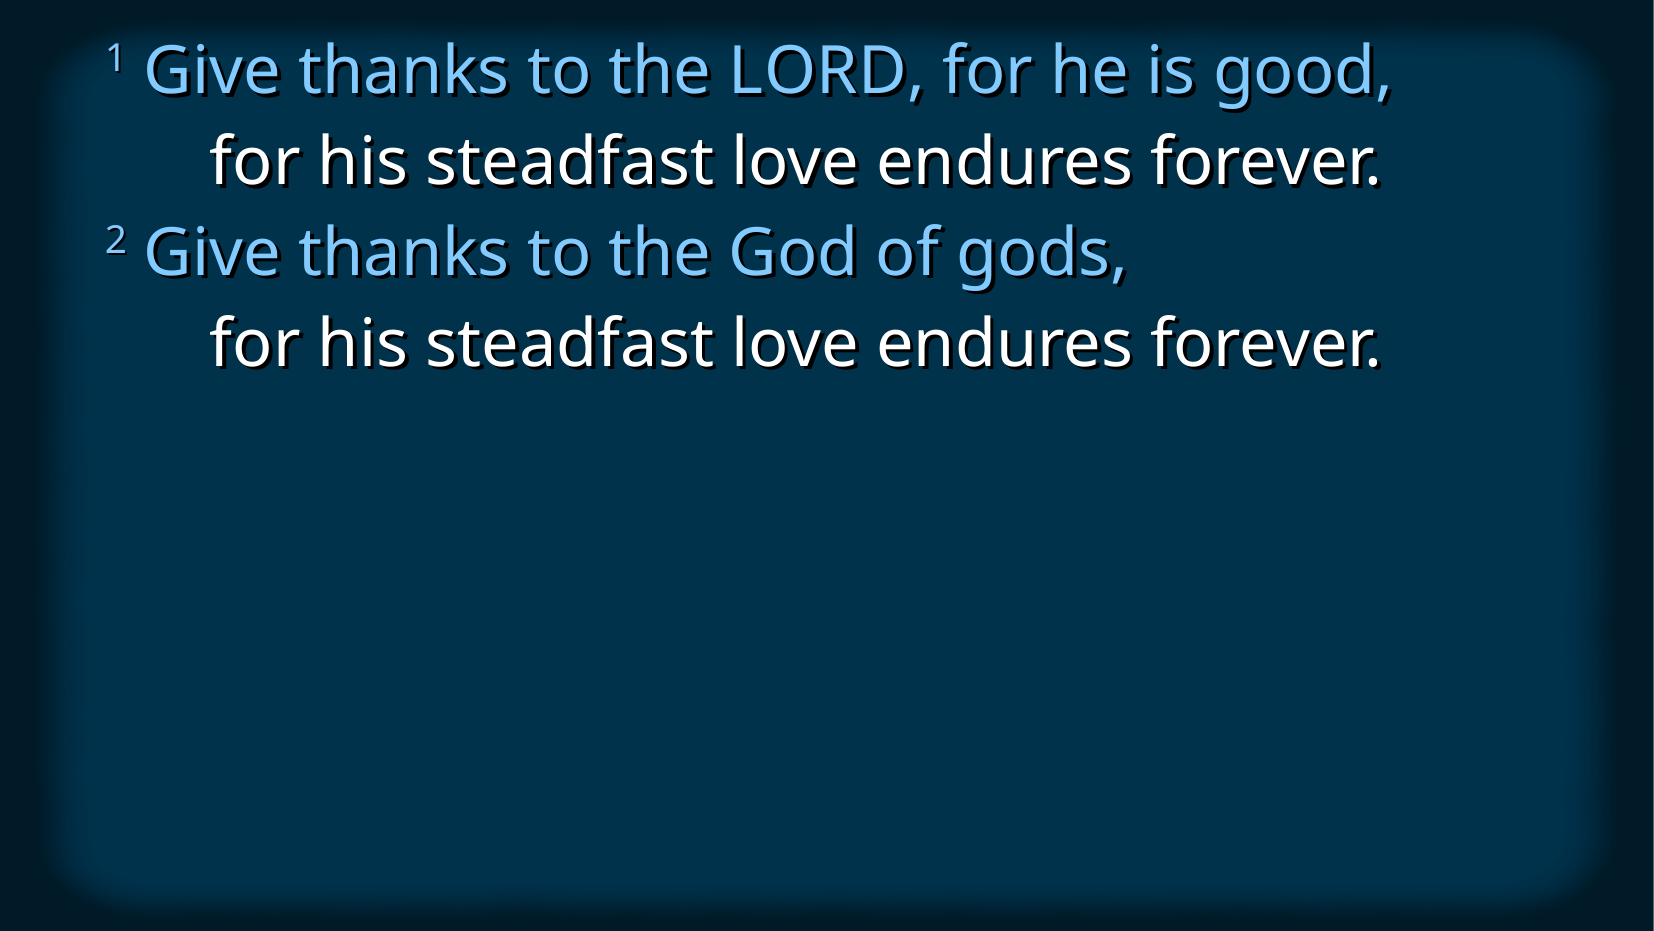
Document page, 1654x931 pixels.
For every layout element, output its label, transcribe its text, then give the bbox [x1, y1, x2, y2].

text_box 1 Give thanks to the LORD, for he is good, for his steadfast love endures forever. 2 Give thanks to the God of gods, for his steadfast love endures forever. [90, 15, 1576, 385]
picture [0, 0, 1654, 931]
